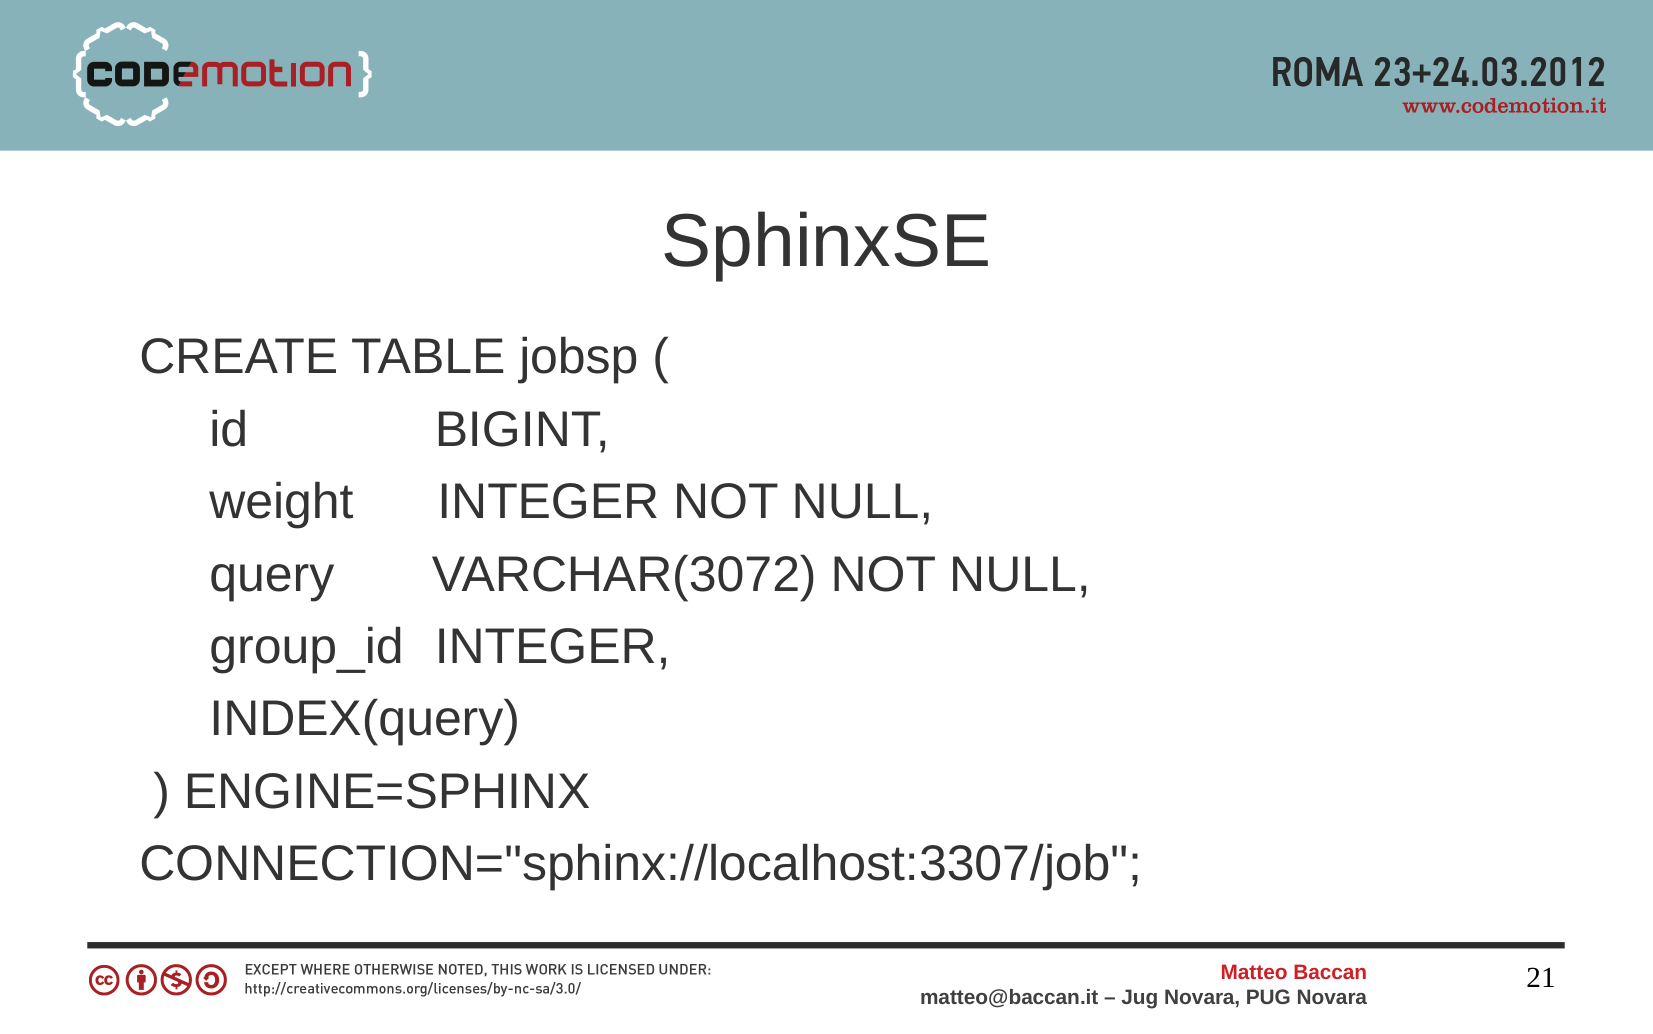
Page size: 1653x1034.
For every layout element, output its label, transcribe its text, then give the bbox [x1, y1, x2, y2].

title SphinxSE [82, 173, 1571, 299]
picture [0, 0, 1653, 1034]
list CREATE TABLE jobsp ( id BIGINT, weight INTEGER NOT NULL, query VARCHAR(3072) NOT NULL, group_id INTEGER, INDEX(query) ) ENGINE=SPHINX CONNECTION="sphinx://localhost:3307/job"; [82, 315, 1571, 902]
